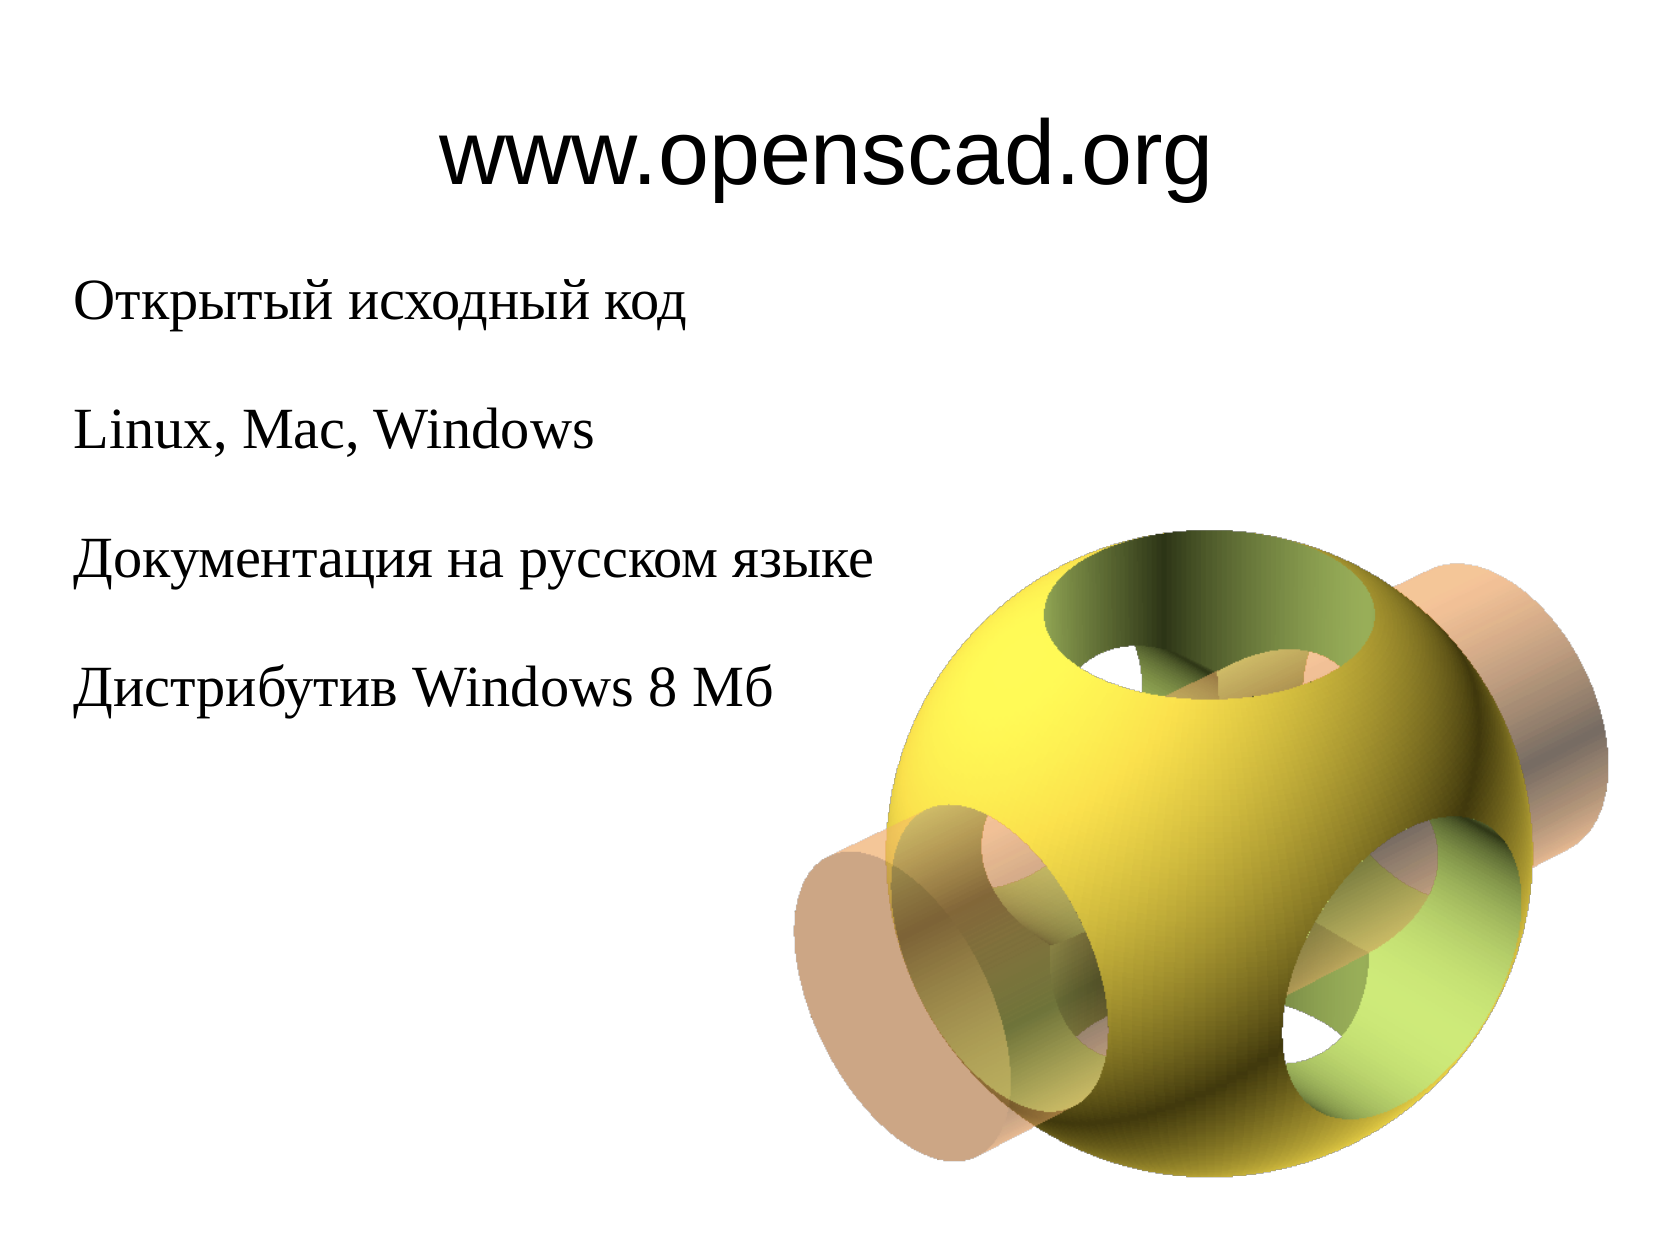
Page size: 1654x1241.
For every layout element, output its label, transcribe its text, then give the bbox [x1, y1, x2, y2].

picture [779, 507, 1623, 1203]
title www.openscad.org [82, 49, 1571, 257]
text_box Открытый исходный код Linux, Mac, Windows Документация на русском языке Дистрибутив Windows 8 Мб [59, 259, 891, 734]
